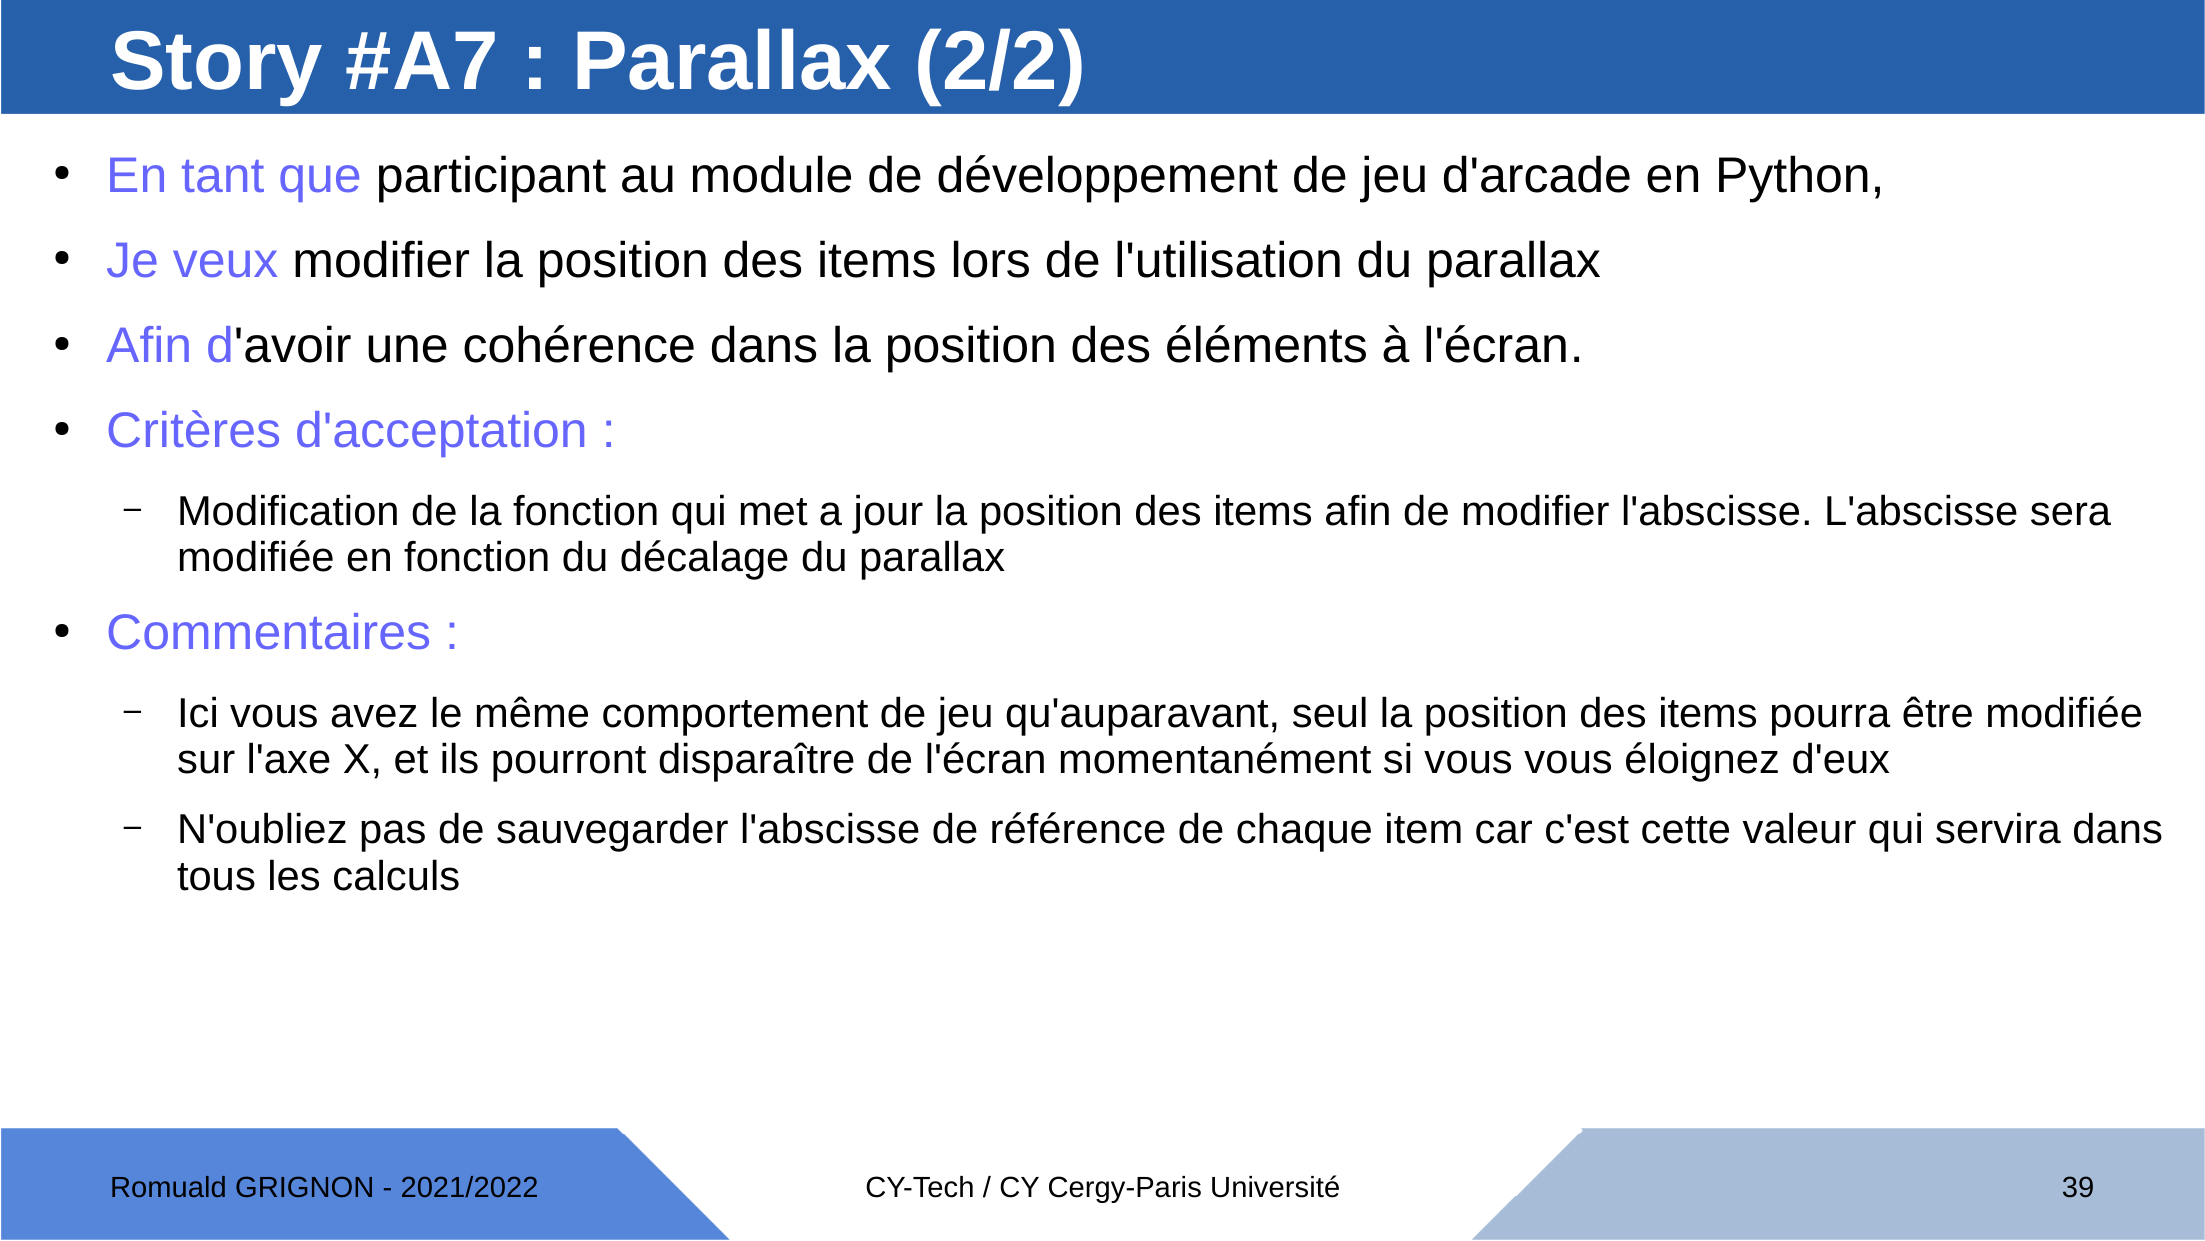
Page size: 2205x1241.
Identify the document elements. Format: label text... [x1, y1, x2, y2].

picture [0, 0, 2205, 1241]
list En tant que participant au module de développement de jeu d'arcade en Python, Je veux modifier la position des items lors de l'utilisation du parallax Afin d'avoir une cohérence dans la position des éléments à l'écran. Critères d'acceptation : Modification de la fonction qui met a jour la position des items afin de modifier l'abscisse. L'abscisse sera modifiée en fonction du décalage du parallax Commentaires : Ici vous avez le même comportement de jeu qu'auparavant, seul la position des items pourra être modifiée sur l'axe X, et ils pourront disparaître de l'écran momentanément si vous vous éloignez d'eux N'oubliez pas de sauvegarder l'abscisse de référence de chaque item car c'est cette valeur qui servira dans tous les calculs [35, 217, 2186, 1087]
title Story #A7 : Parallax (2/2) [110, 49, 2095, 217]
